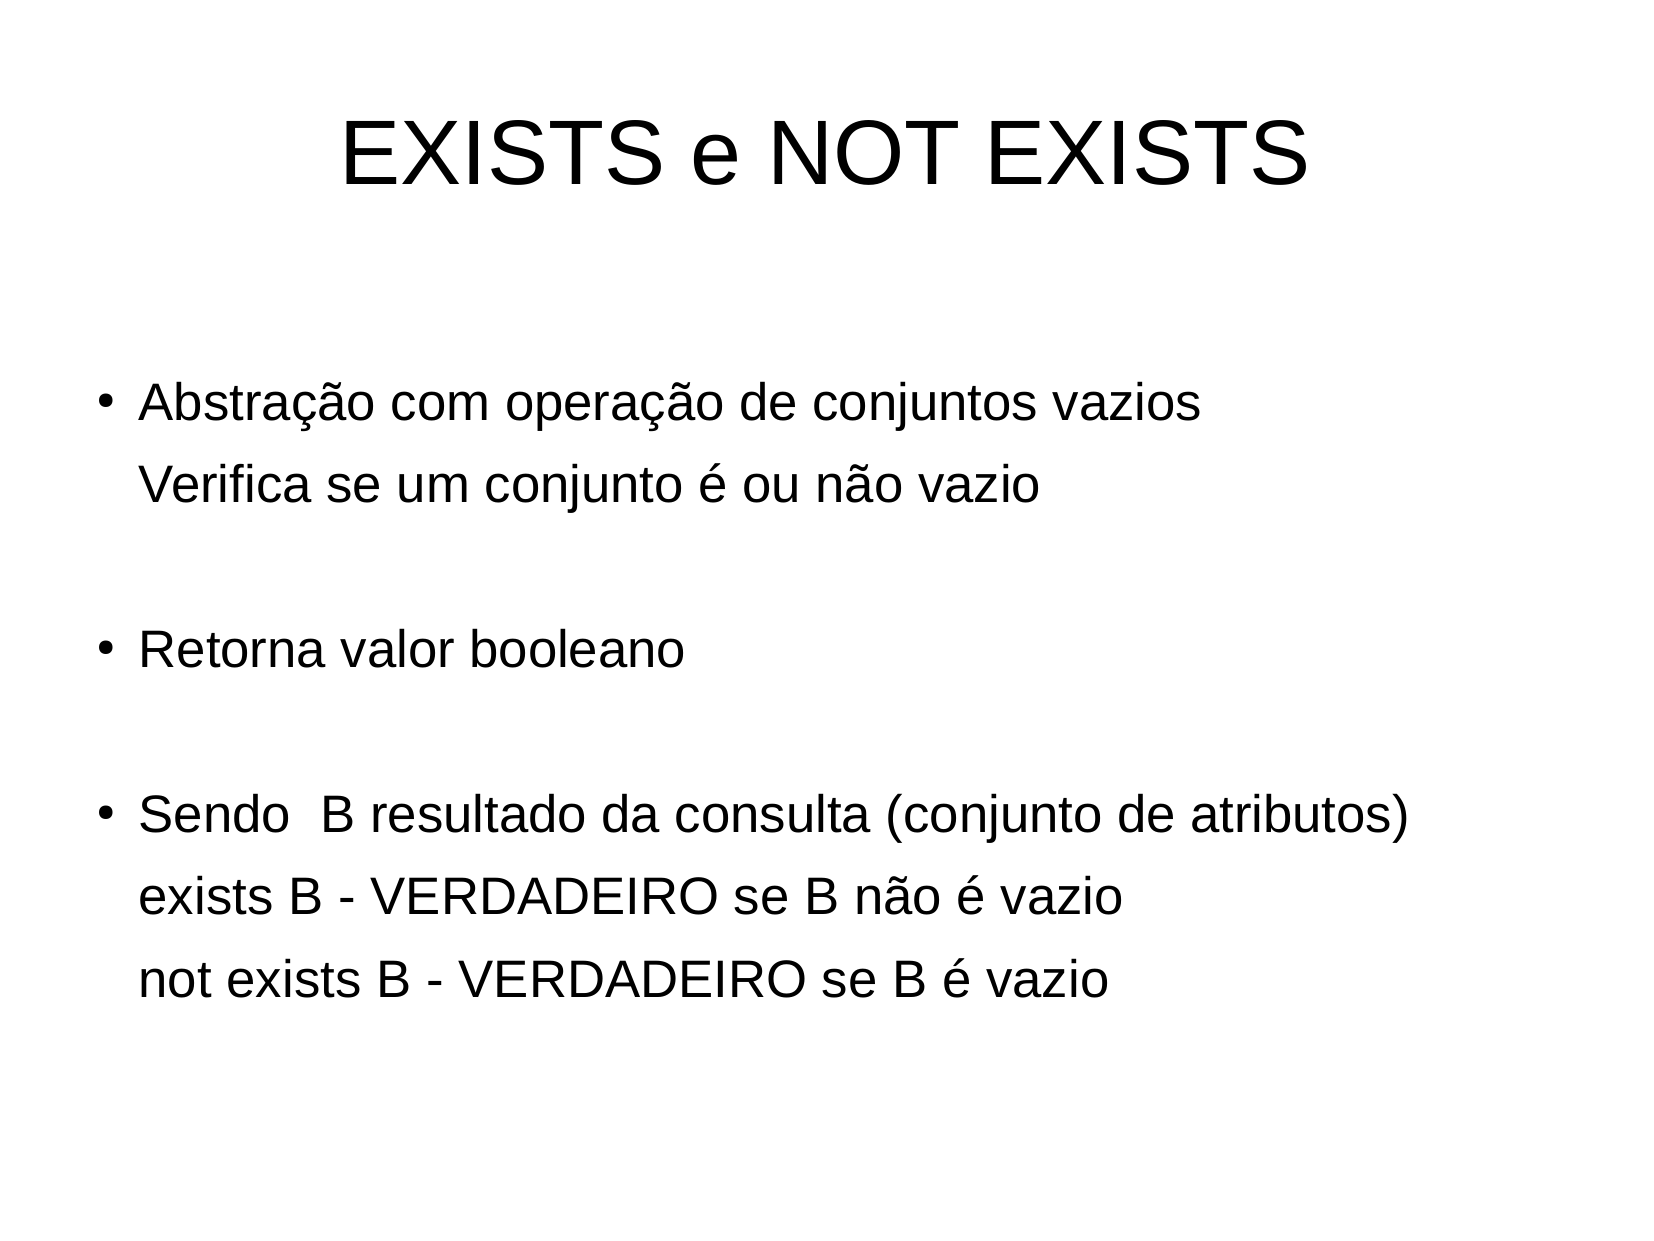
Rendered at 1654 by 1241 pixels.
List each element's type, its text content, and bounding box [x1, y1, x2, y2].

title EXISTS e NOT EXISTS [82, 49, 1571, 257]
list Abstração com operação de conjuntos vazios Verifica se um conjunto é ou não vazio Retorna valor booleano Sendo B resultado da consulta (conjunto de atributos) exists B - VERDADEIRO se B não é vazio not exists B - VERDADEIRO se B é vazio [82, 290, 1571, 1010]
